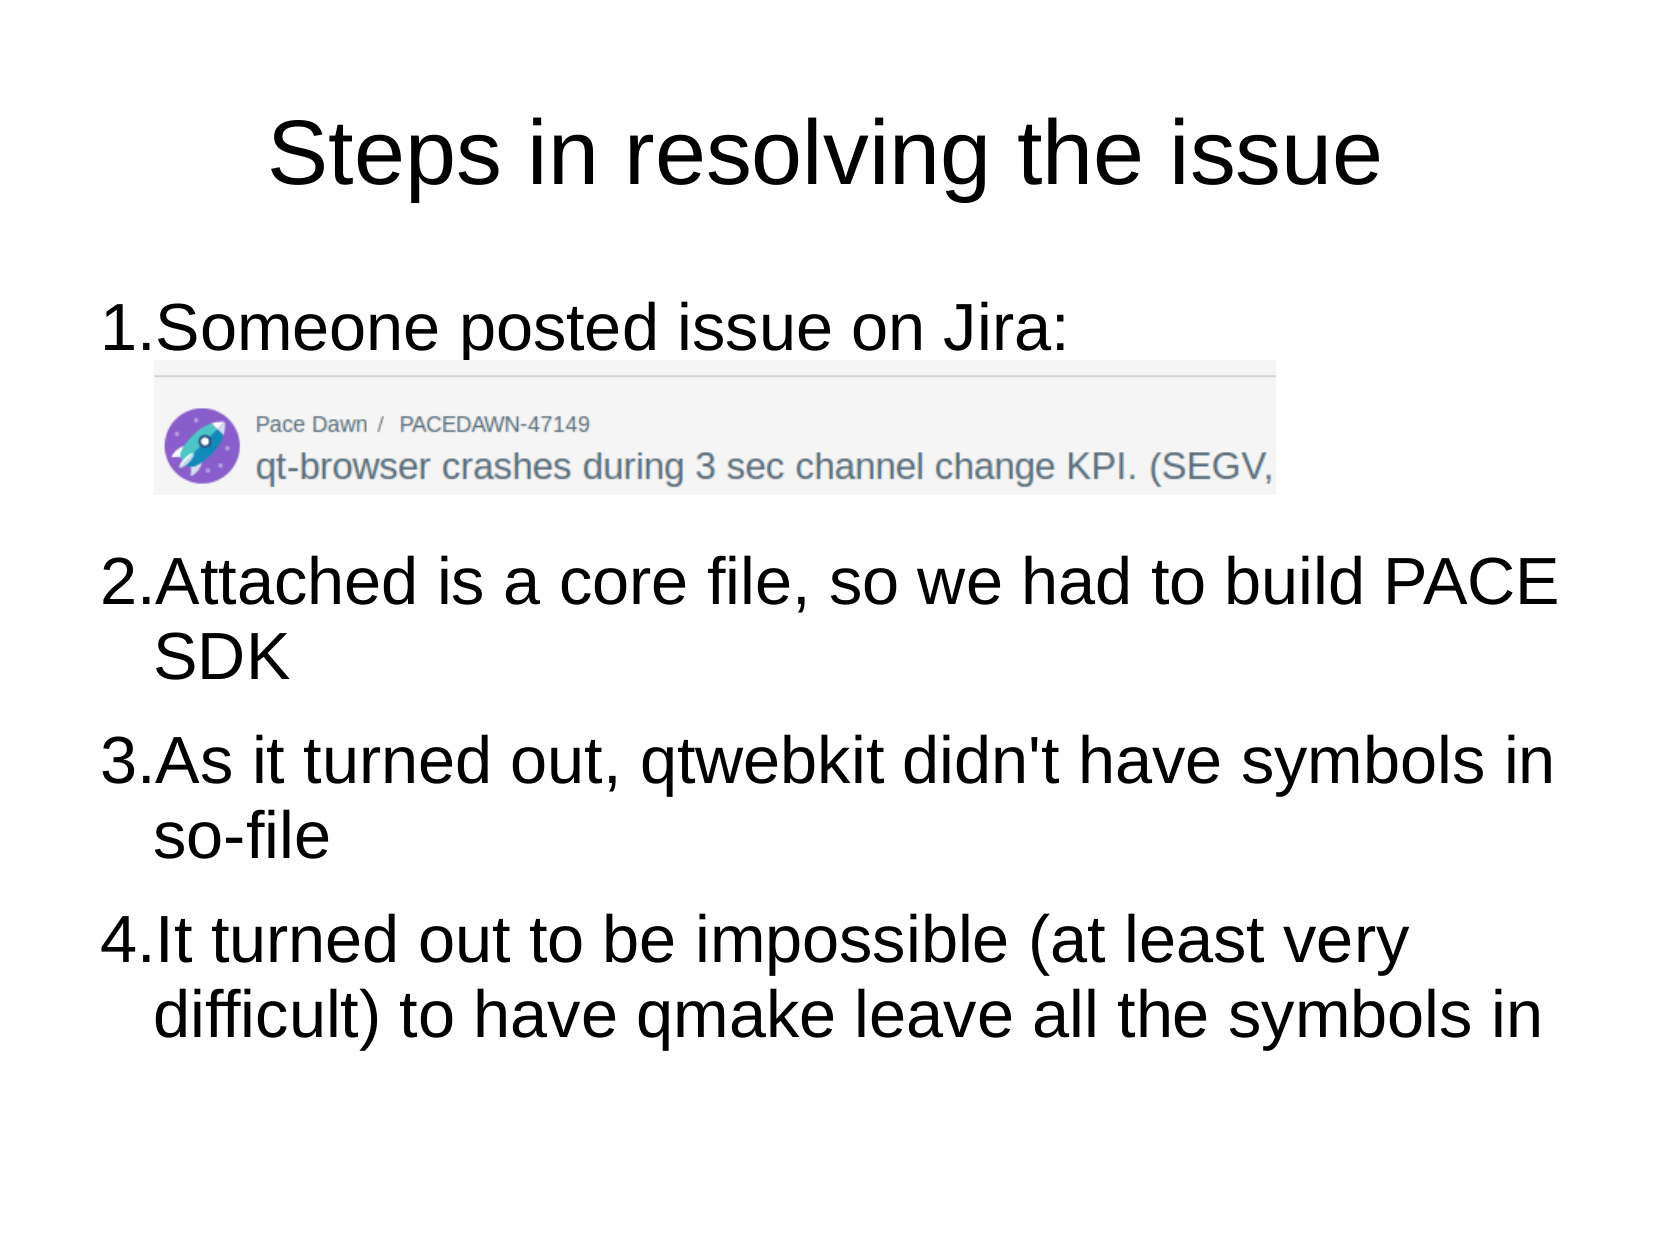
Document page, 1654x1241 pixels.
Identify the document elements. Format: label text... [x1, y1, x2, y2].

title Steps in resolving the issue [82, 49, 1571, 257]
list Someone posted issue on Jira: Attached is a core file, so we had to build PACE SDK As it turned out, qtwebkit didn't have symbols in so-file It turned out to be impossible (at least very difficult) to have qmake leave all the symbols in [82, 290, 1571, 1156]
picture [154, 360, 1276, 496]
